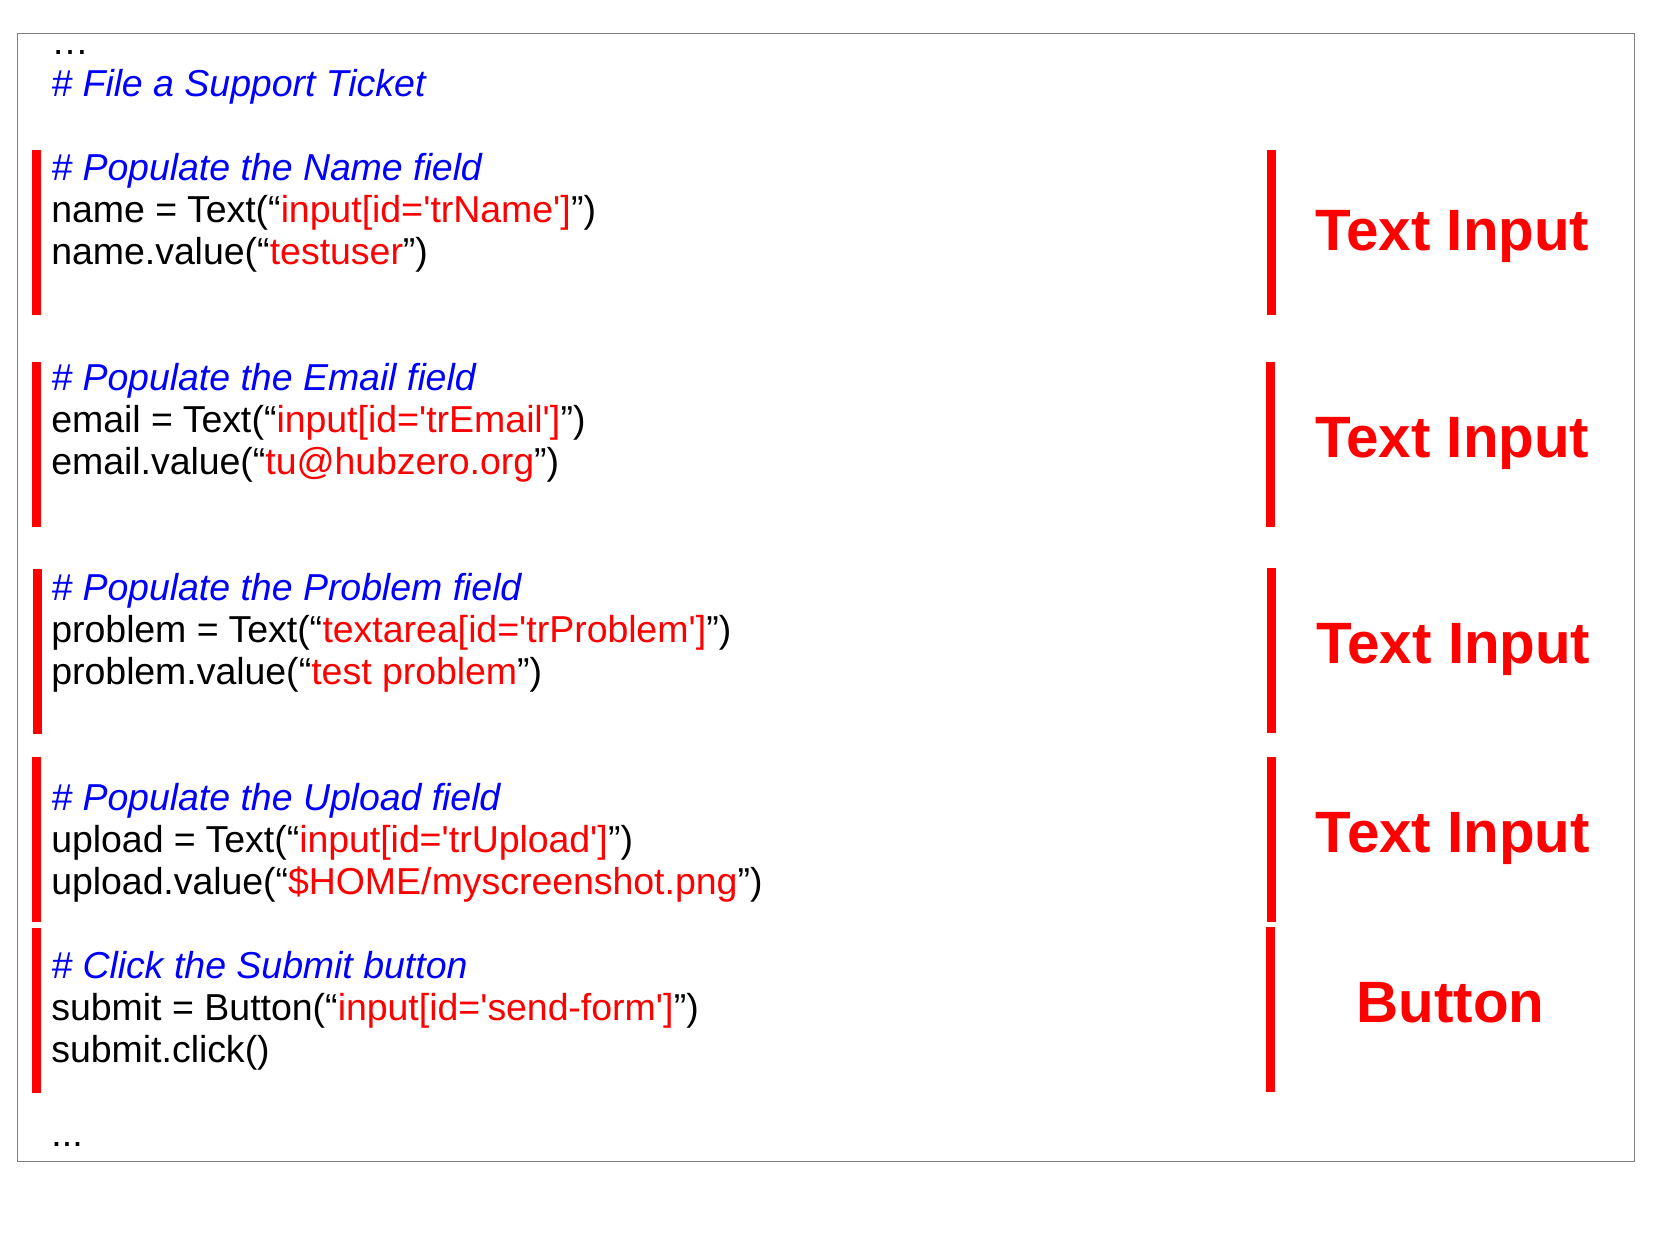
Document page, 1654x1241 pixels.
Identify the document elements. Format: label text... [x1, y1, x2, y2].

text_box Text Input [1301, 791, 1606, 872]
text_box Text Input [1300, 190, 1605, 271]
text_box … # File a Support Ticket # Populate the Name field name = Text(“input[id='trName']”) name.value(“testuser”) # Populate the Email field email = Text(“input[id='trEmail']”) email.value(“tu@hubzero.org”) # Populate the Problem field problem = Text(“textarea[id='trProblem']”) problem.value(“test problem”) # Populate the Upload field upload = Text(“input[id='trUpload']”) upload.value(“$HOME/myscreenshot.png”) # Click the Submit button submit = Button(“input[id='send-form']”) submit.click() ... [36, 13, 1635, 1162]
text_box [17, 33, 36, 1162]
text_box Button [1342, 962, 1560, 1043]
text_box Text Input [1301, 603, 1606, 684]
text_box Text Input [1300, 397, 1605, 478]
